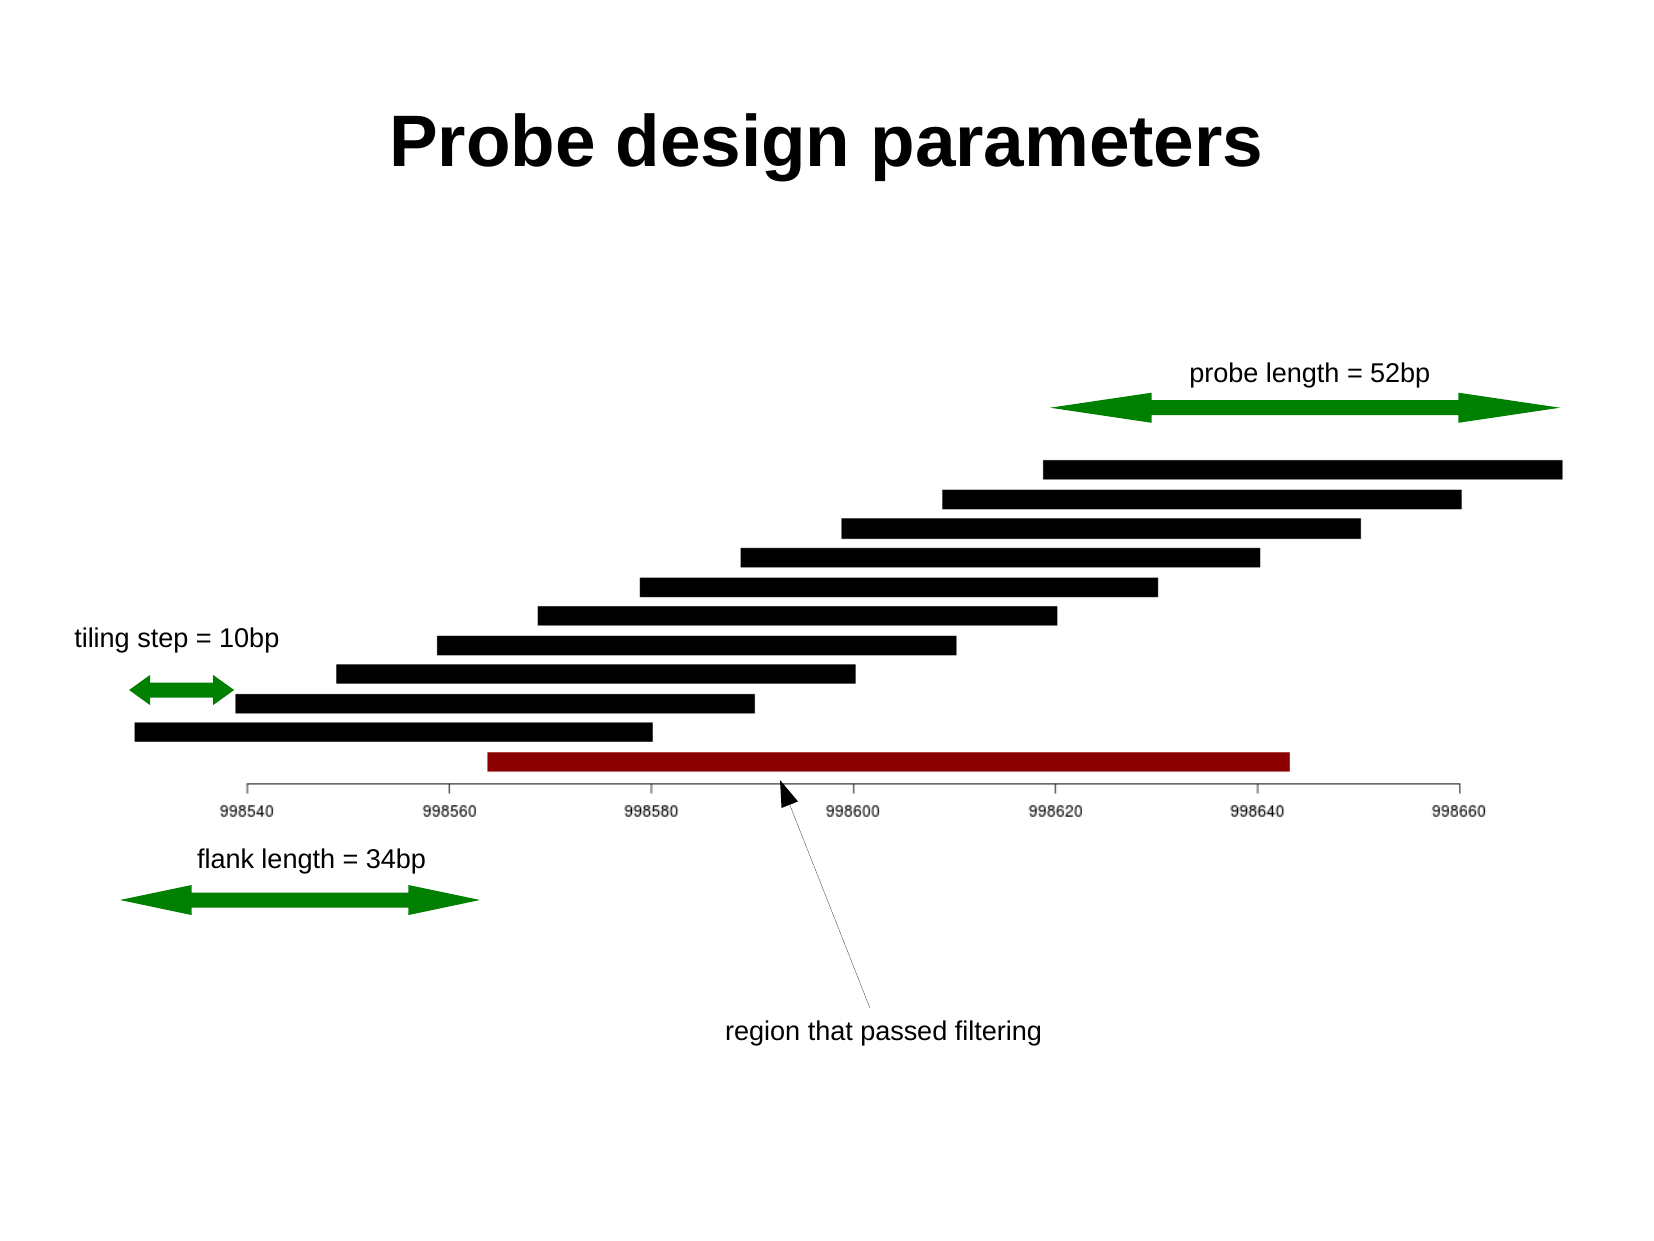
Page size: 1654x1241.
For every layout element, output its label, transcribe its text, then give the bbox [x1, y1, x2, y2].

text_box [120, 885, 481, 916]
title Probe design parameters [82, 37, 1571, 245]
text_box flank length = 34bp [182, 836, 441, 885]
text_box region that passed filtering [710, 1008, 1057, 1054]
text_box [600, 330, 1561, 423]
text_box probe length = 52bp [1174, 350, 1446, 398]
text_box [129, 675, 235, 706]
picture [3, 362, 1654, 879]
text_box tiling step = 10bp [59, 615, 294, 663]
